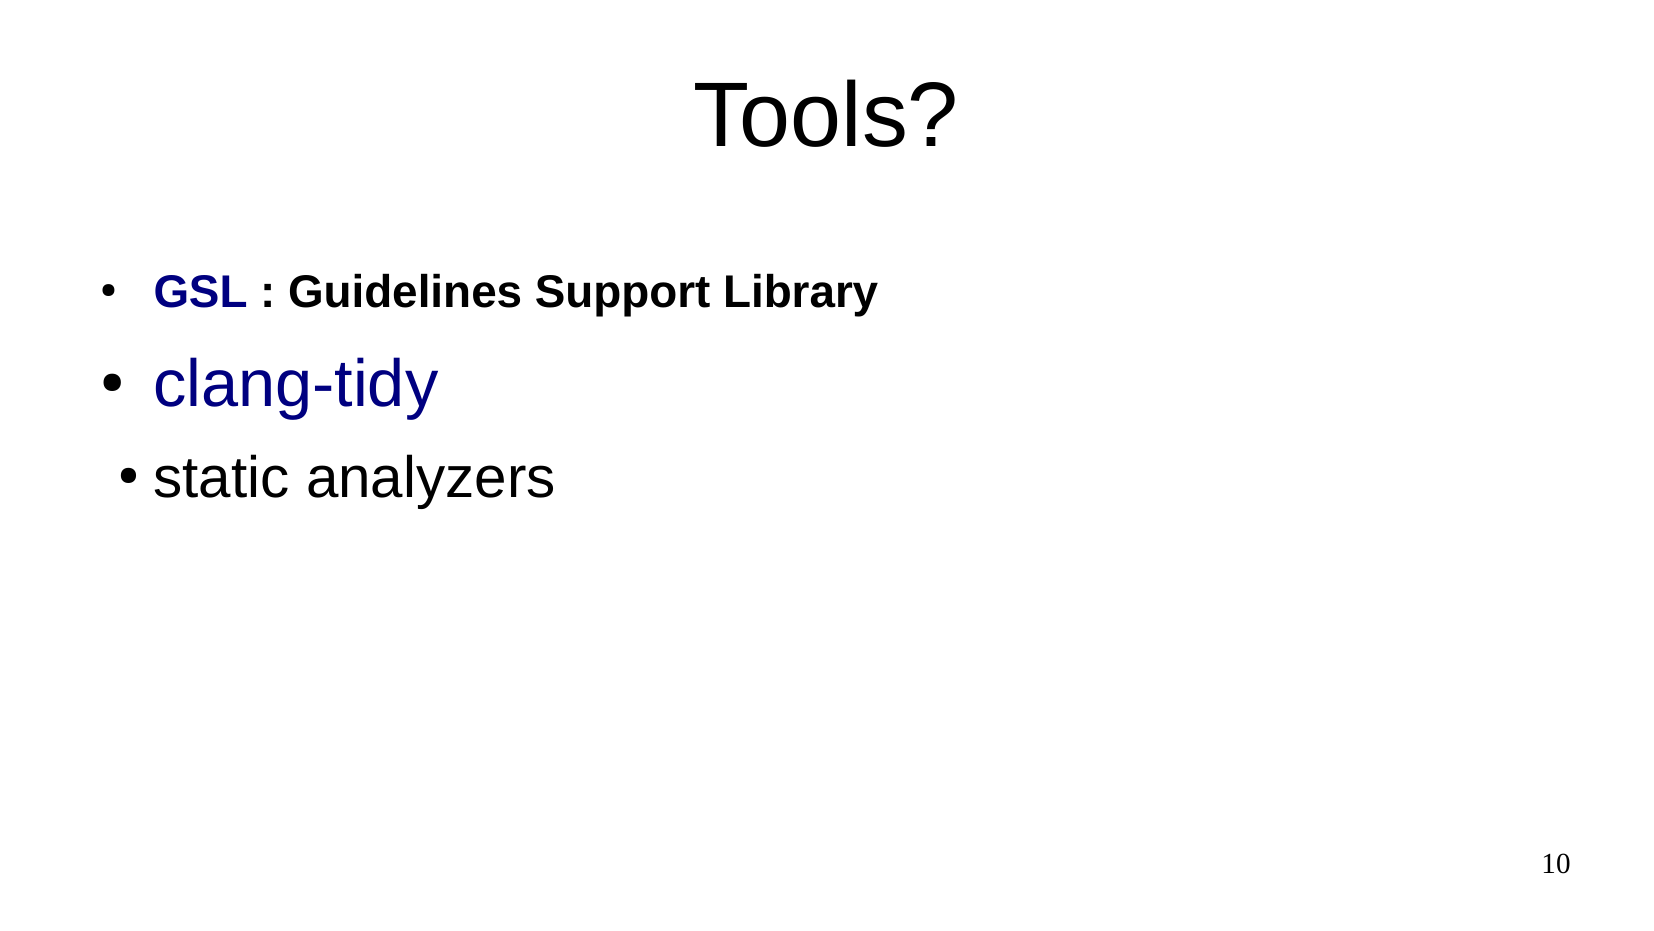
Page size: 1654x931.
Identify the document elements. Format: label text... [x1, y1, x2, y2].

list GSL : Guidelines Support Library clang-tidy static analyzers [82, 217, 1571, 758]
title Tools? [82, 37, 1571, 193]
